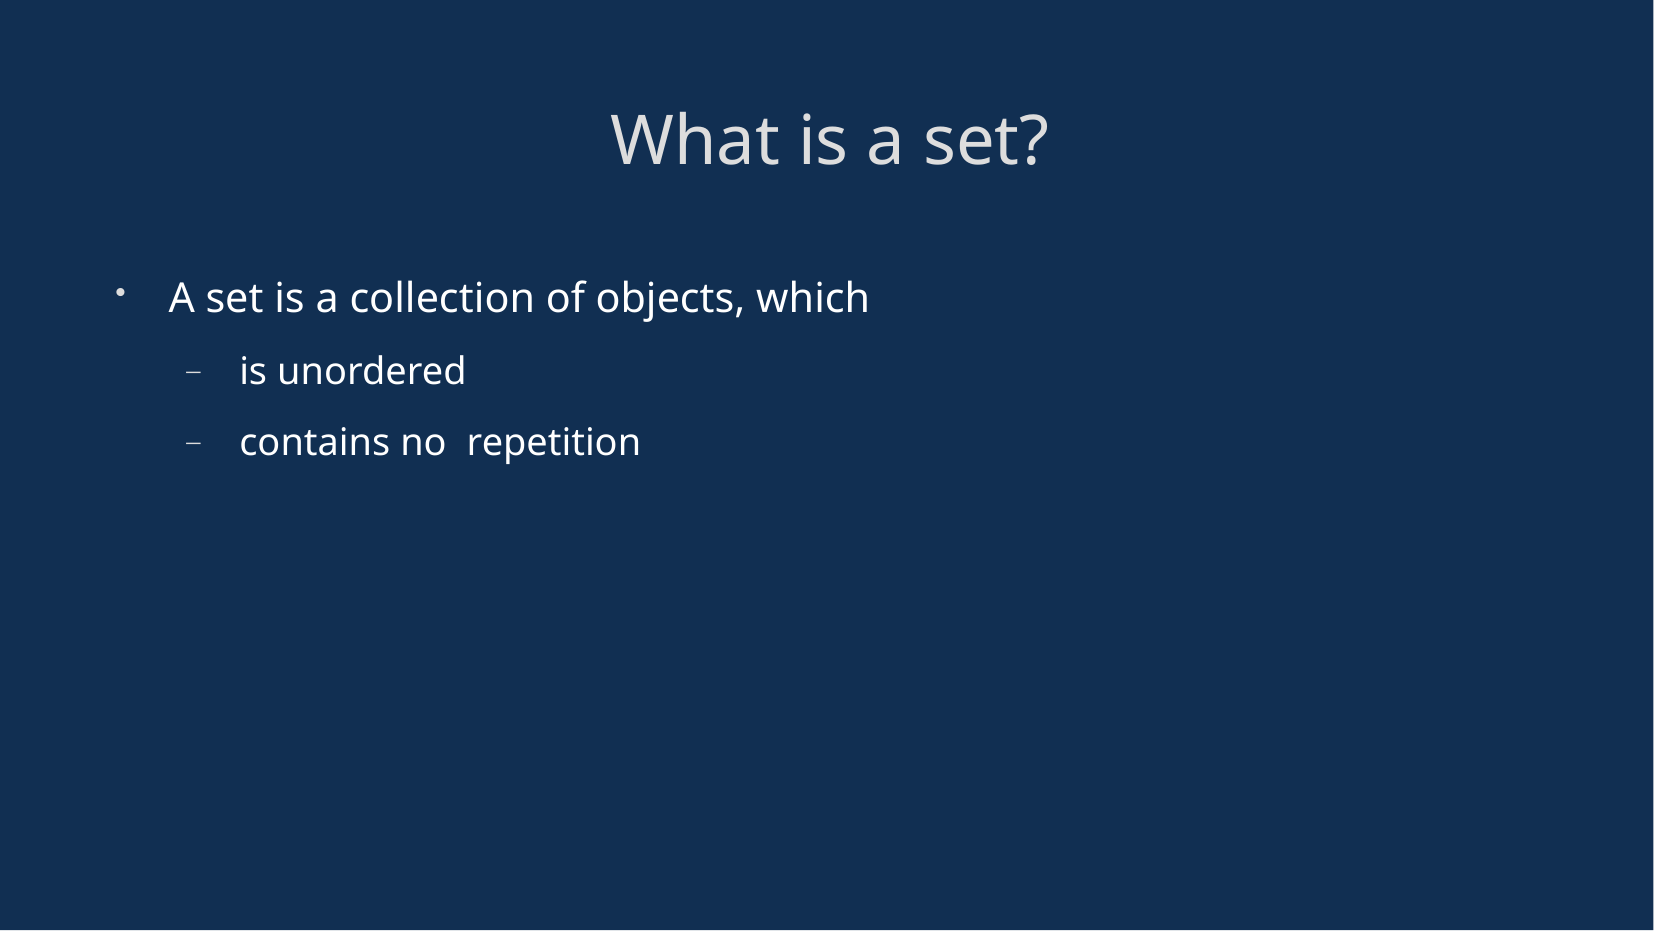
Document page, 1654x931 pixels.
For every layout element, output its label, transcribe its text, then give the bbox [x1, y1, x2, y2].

list A set is a collection of objects, which is unordered contains no repetition [97, 268, 1563, 806]
title What is a set? [97, 56, 1563, 220]
